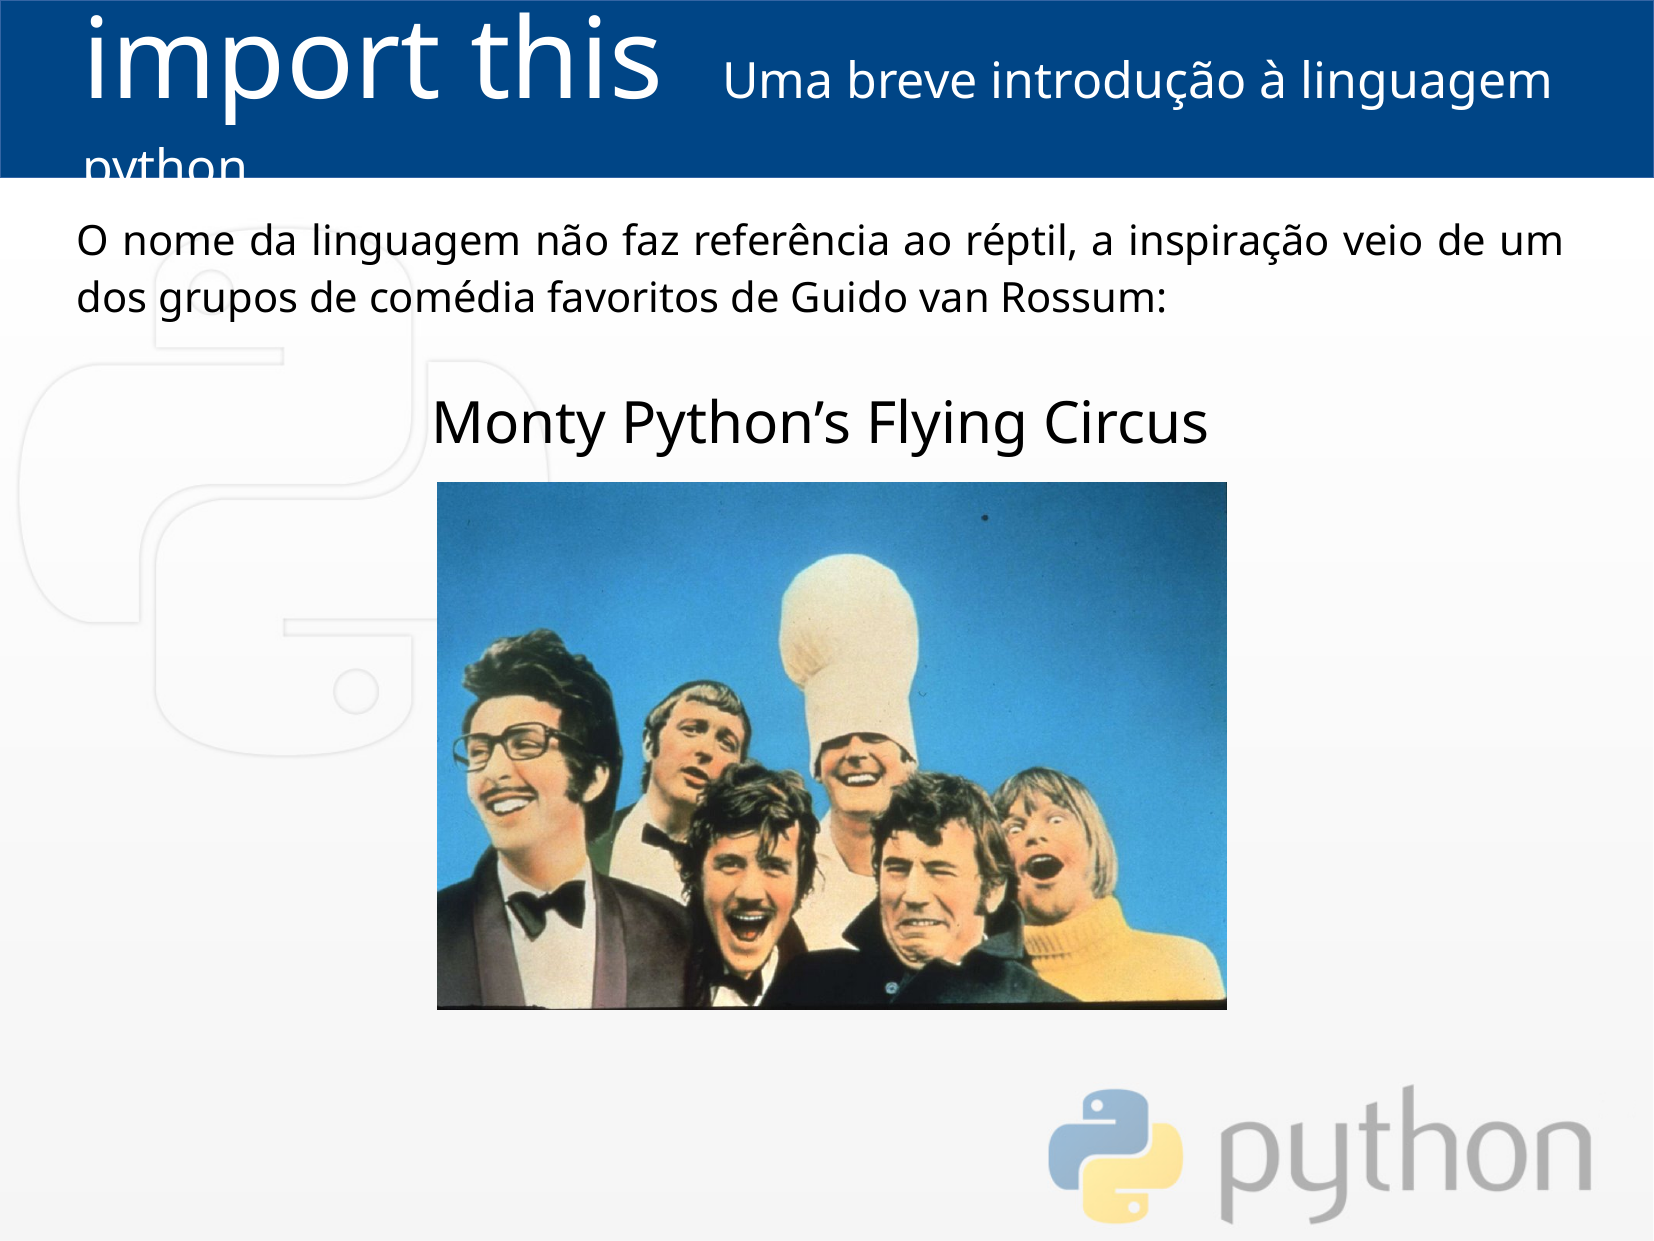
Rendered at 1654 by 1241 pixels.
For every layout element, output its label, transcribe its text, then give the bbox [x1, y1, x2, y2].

picture [0, 208, 1654, 1241]
title import this Uma breve introdução à linguagem python [82, 1, 1571, 178]
subtitle O nome da linguagem não faz referência ao réptil, a inspiração veio de um dos grupos de comédia favoritos de Guido van Rossum: Monty Python’s Flying Circus [76, 183, 1565, 567]
text_box [0, 0, 1654, 178]
